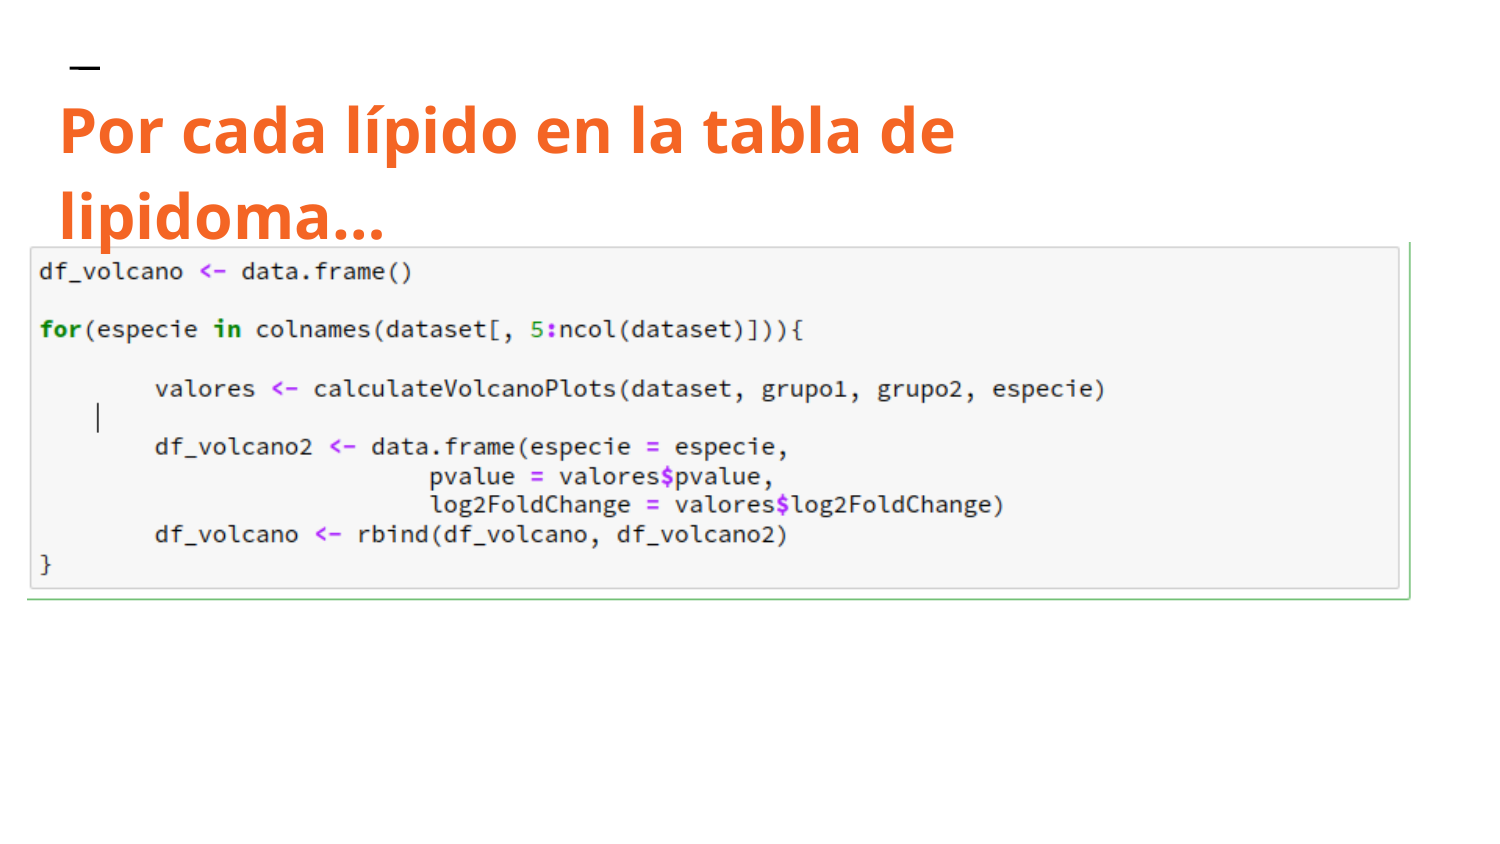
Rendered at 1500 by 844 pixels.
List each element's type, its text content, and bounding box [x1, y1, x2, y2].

picture [27, 242, 1425, 602]
subtitle Por cada lípido en la tabla de lipidoma… [43, 107, 1253, 225]
